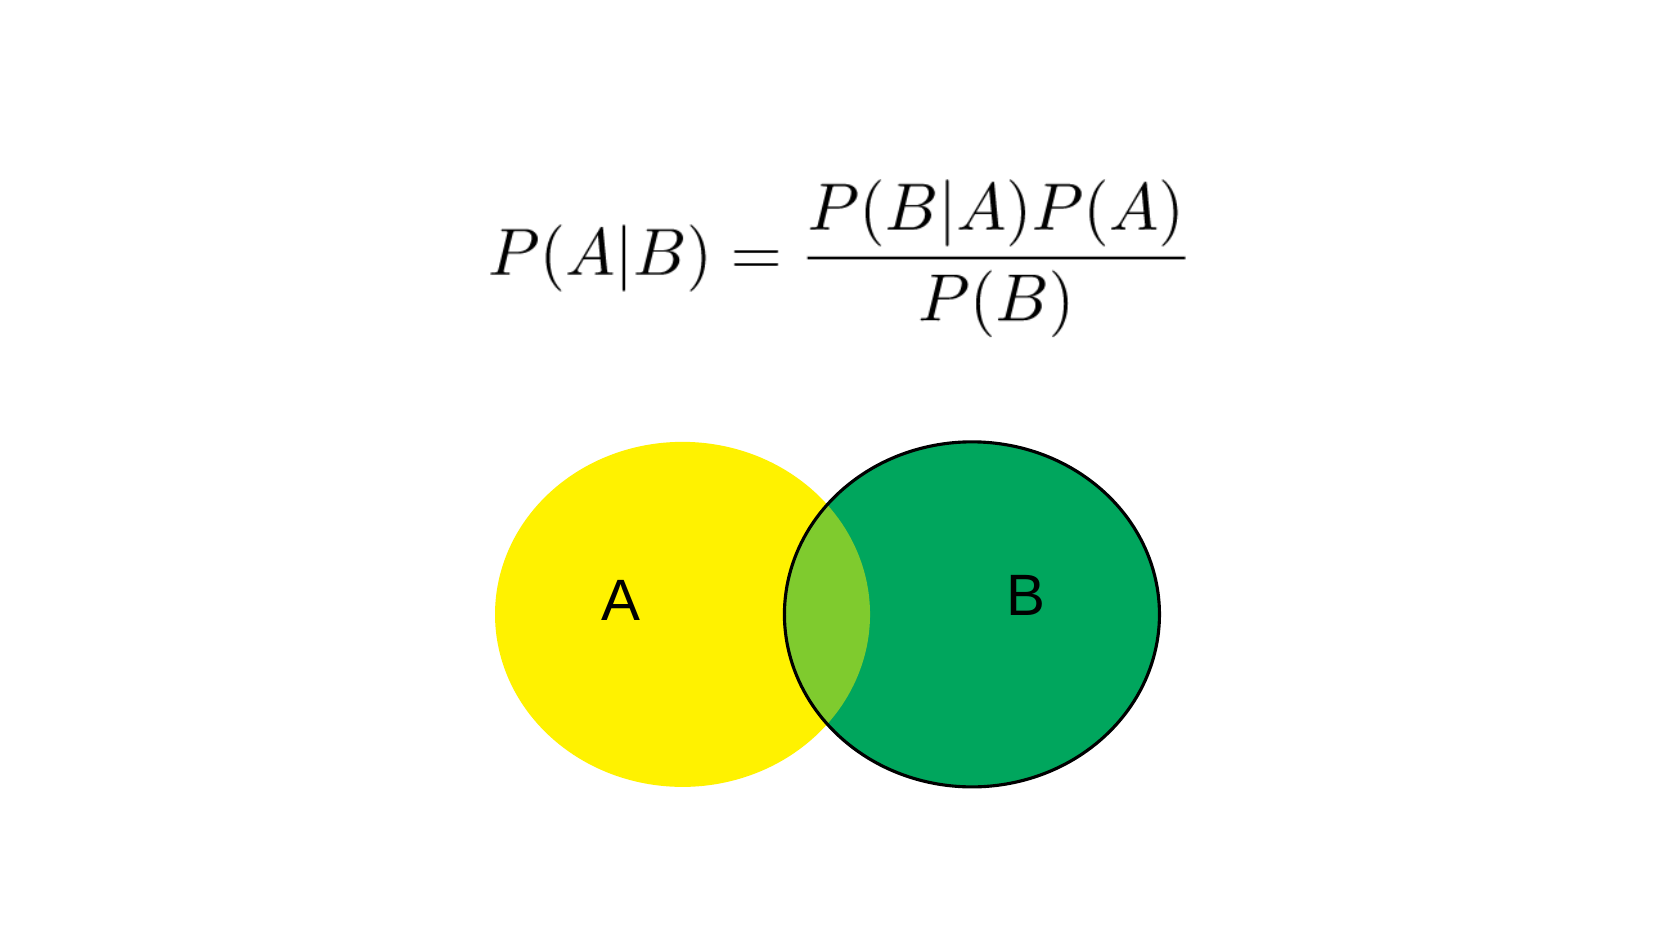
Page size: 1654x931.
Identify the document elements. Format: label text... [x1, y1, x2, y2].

text_box [495, 441, 1160, 787]
text_box A [586, 560, 811, 631]
text_box B [991, 555, 1216, 625]
picture [480, 156, 1231, 363]
